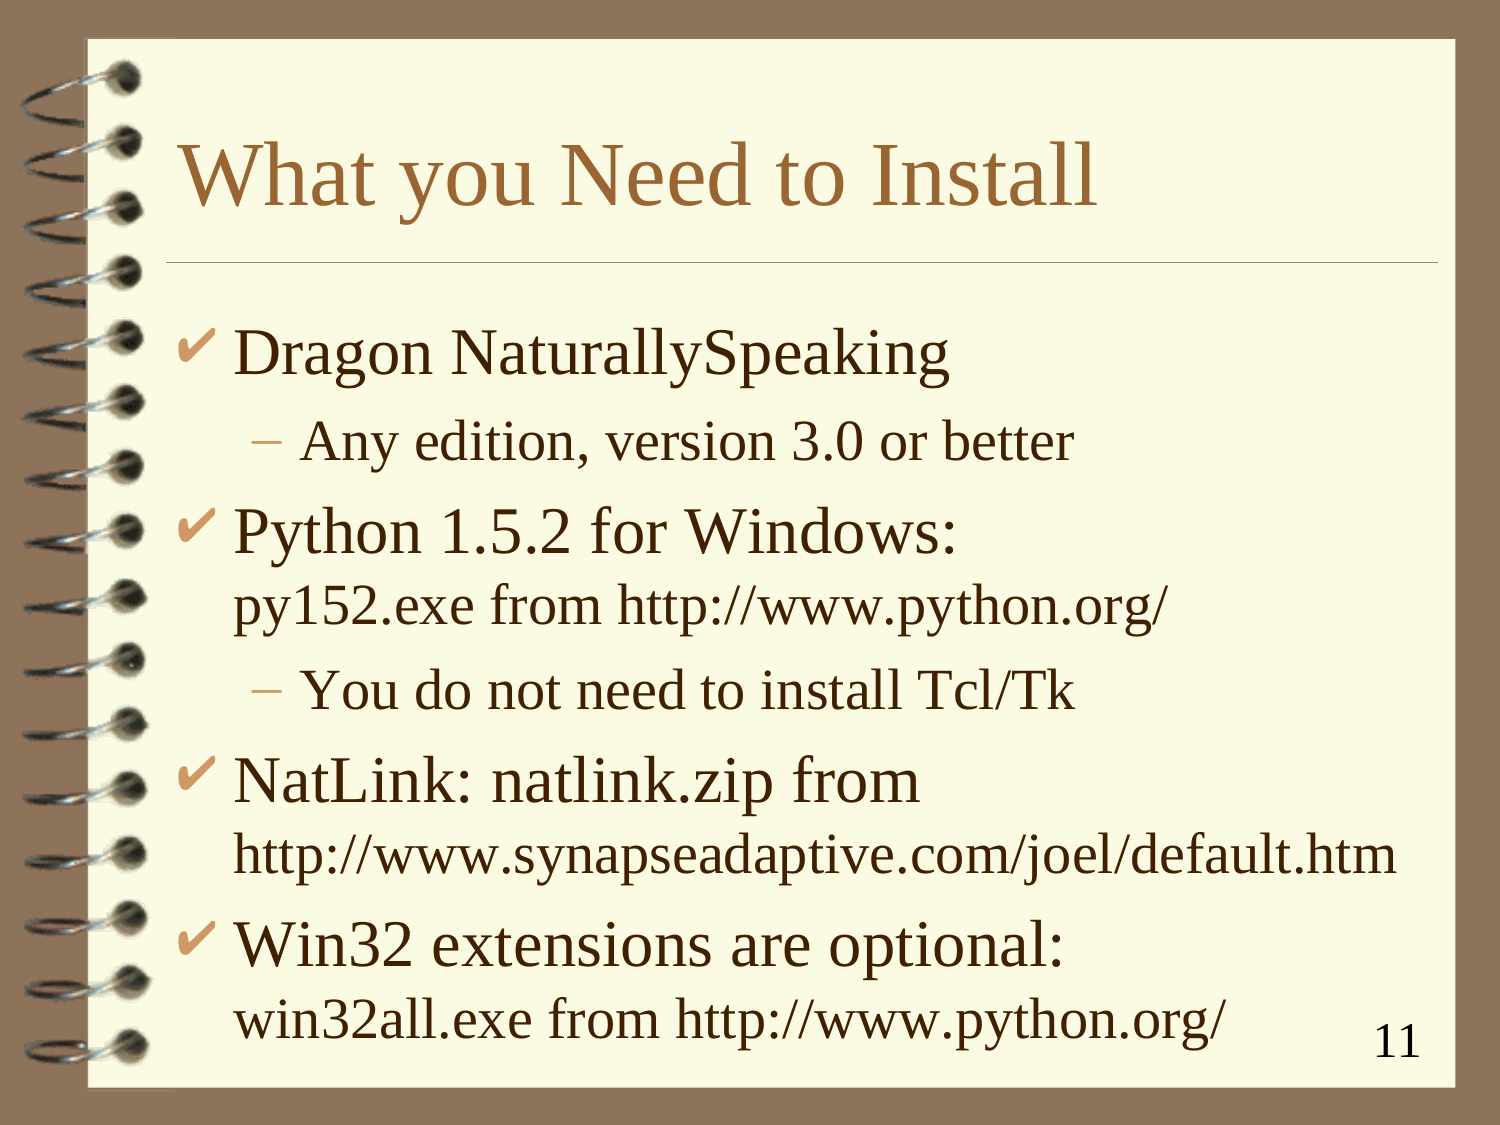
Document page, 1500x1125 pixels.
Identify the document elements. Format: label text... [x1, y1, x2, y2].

title What you Need to Install [162, 74, 1438, 263]
picture [0, 0, 175, 1125]
list Dragon NaturallySpeaking Any edition, version 3.0 or better Python 1.5.2 for Windows: py152.exe from http://www.python.org/ You do not need to install Tcl/Tk NatLink: natlink.zip from http://www.synapseadaptive.com/joel/default.htm Win32 extensions are optional: win32all.exe from http://www.python.org/ [162, 299, 1438, 976]
